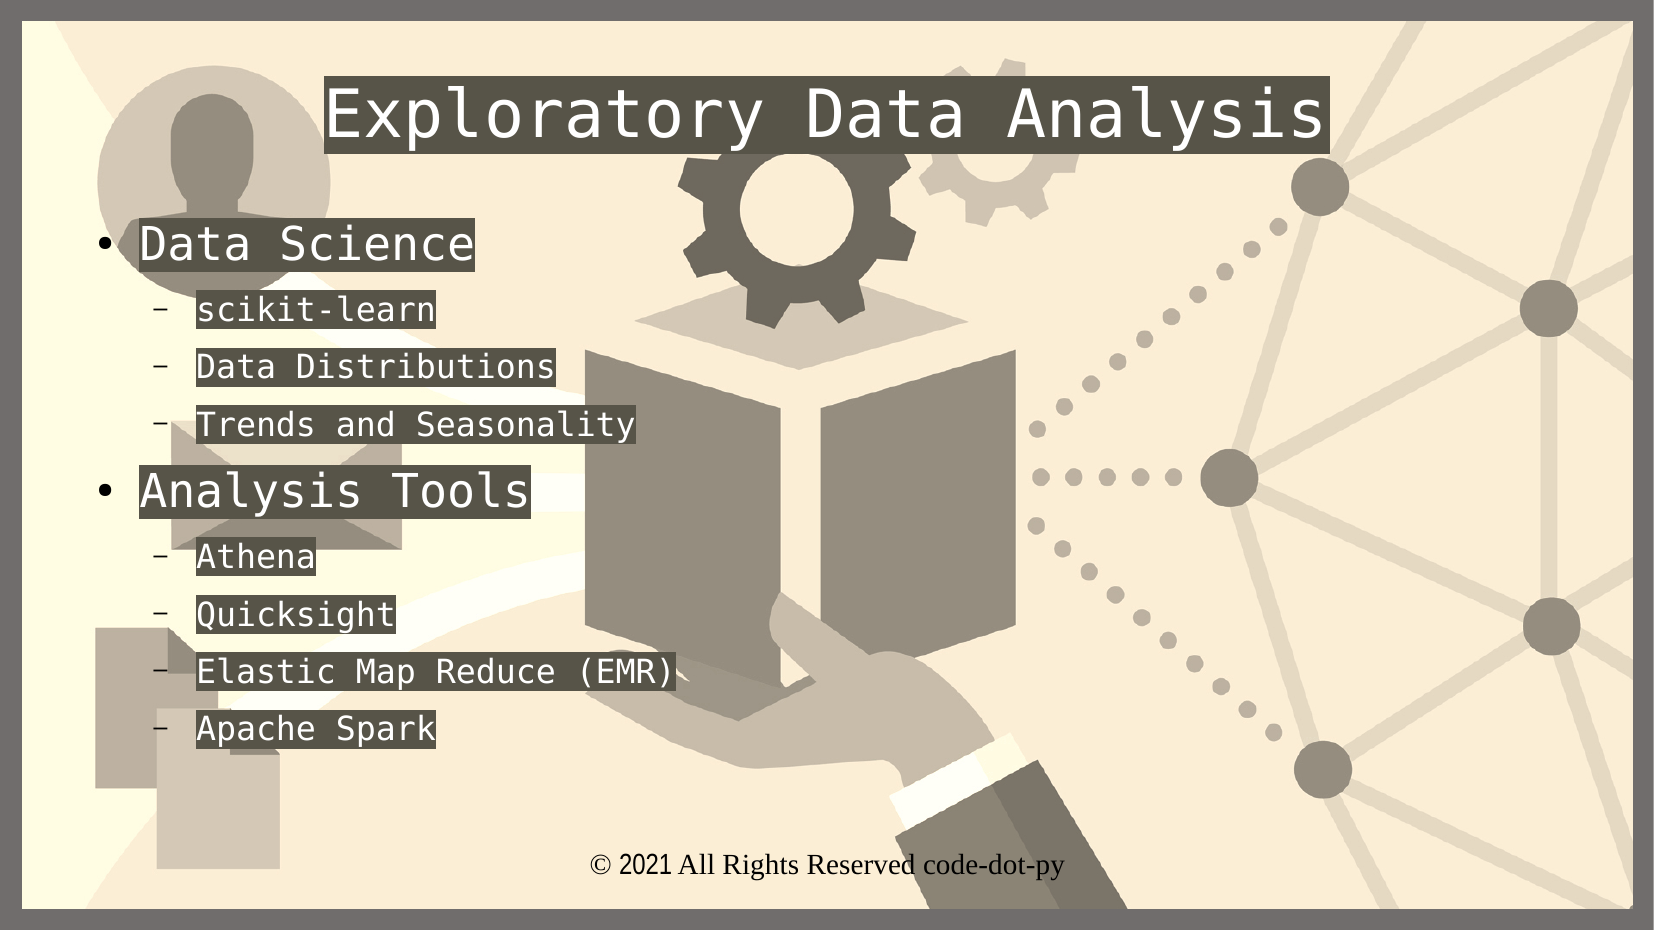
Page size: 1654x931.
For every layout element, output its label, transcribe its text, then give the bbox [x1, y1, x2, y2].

title Exploratory Data Analysis [82, 37, 1571, 193]
picture [0, 0, 1654, 930]
list Data Science scikit-learn Data Distributions Trends and Seasonality Analysis Tools Athena Quicksight Elastic Map Reduce (EMR) Apache Spark [82, 217, 1571, 758]
